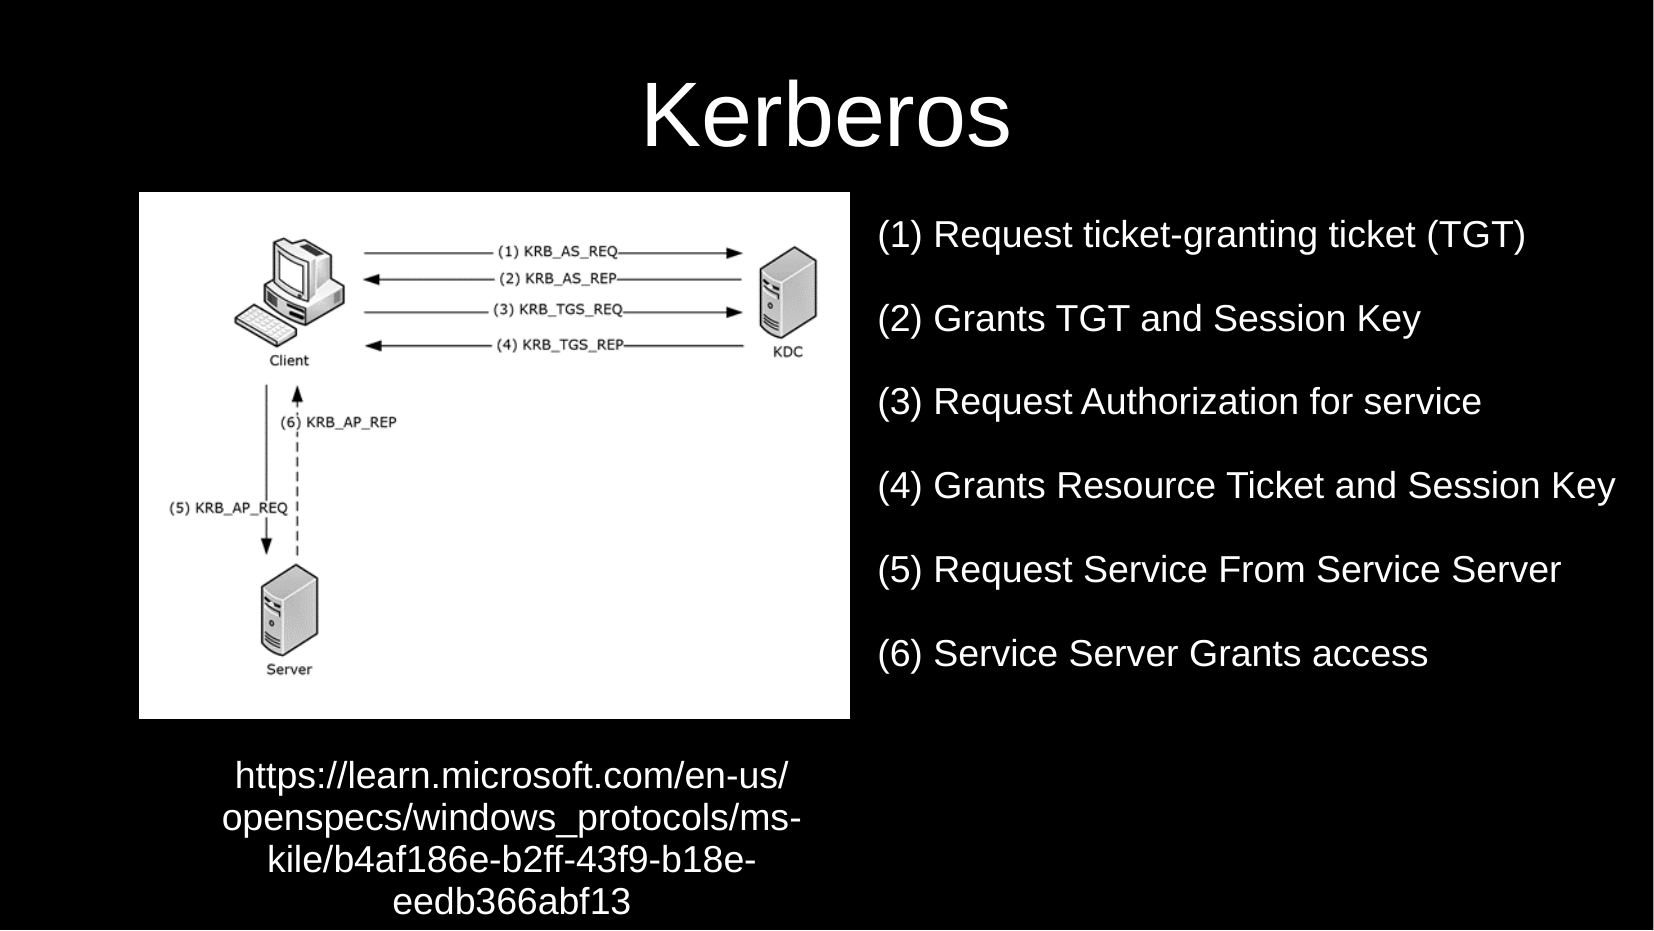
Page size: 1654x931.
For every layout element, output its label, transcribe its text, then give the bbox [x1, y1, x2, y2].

text_box https://learn.microsoft.com/en-us/openspecs/windows_protocols/ms-kile/b4af186e-b2ff-43f9-b18e-eedb366abf13 [168, 747, 856, 931]
text_box (1) Request ticket-granting ticket (TGT) (2) Grants TGT and Session Key (3) Request Authorization for service (4) Grants Resource Ticket and Session Key (5) Request Service From Service Server (6) Service Server Grants access [862, 205, 1654, 713]
title Kerberos [82, 37, 1571, 193]
picture [139, 192, 850, 719]
